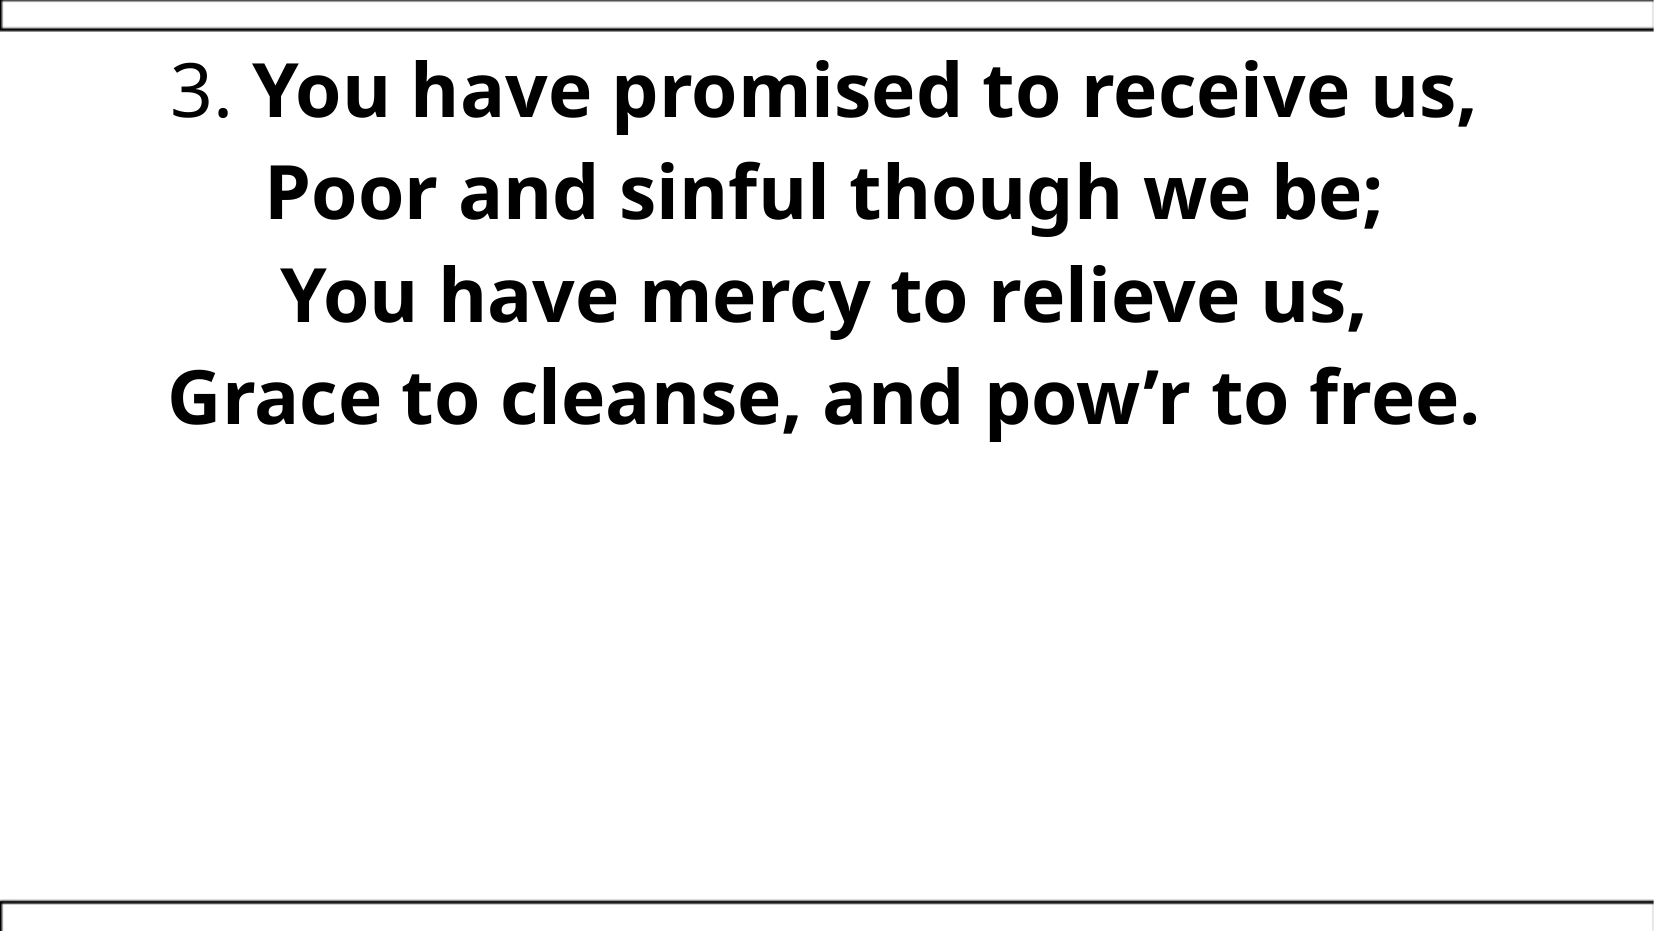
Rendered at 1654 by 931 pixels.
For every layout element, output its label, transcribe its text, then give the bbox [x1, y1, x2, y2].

picture [0, 0, 1654, 931]
text_box 3. You have promised to receive us, Poor and sinful though we be; You have mercy to relieve us, Grace to cleanse, and pow’r to free. [105, 30, 1546, 445]
